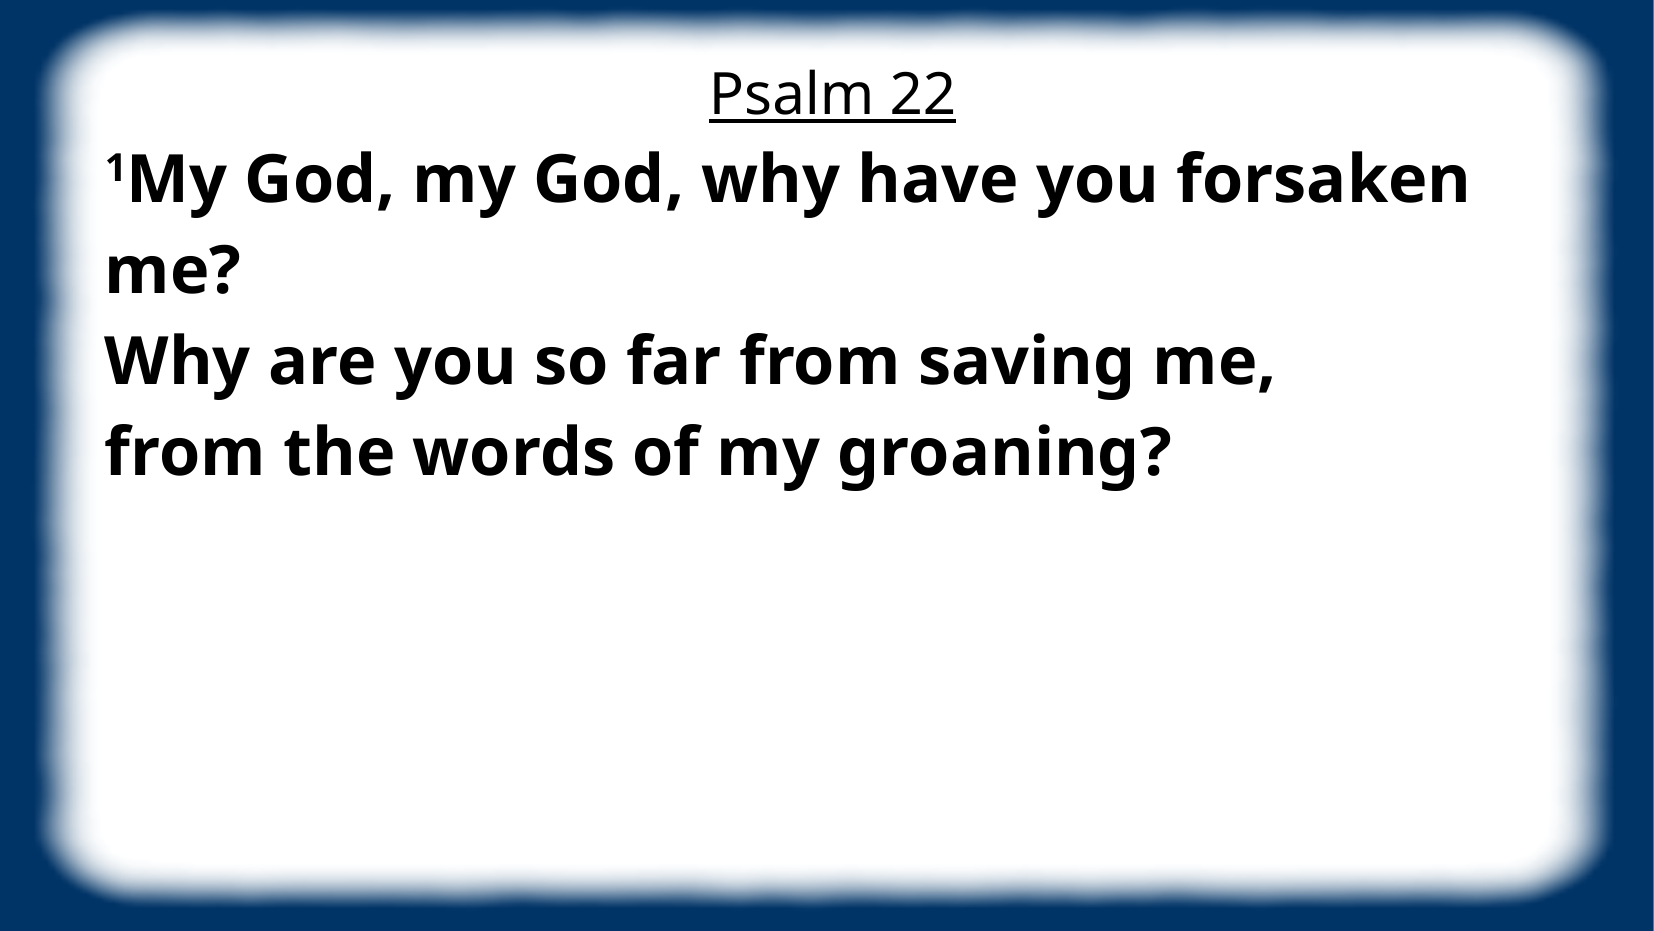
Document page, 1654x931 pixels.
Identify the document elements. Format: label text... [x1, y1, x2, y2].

text_box Psalm 22 1My God, my God, why have you forsaken me? Why are you so far from saving me, from the words of my groaning? [90, 45, 1576, 451]
picture [0, 0, 1654, 931]
